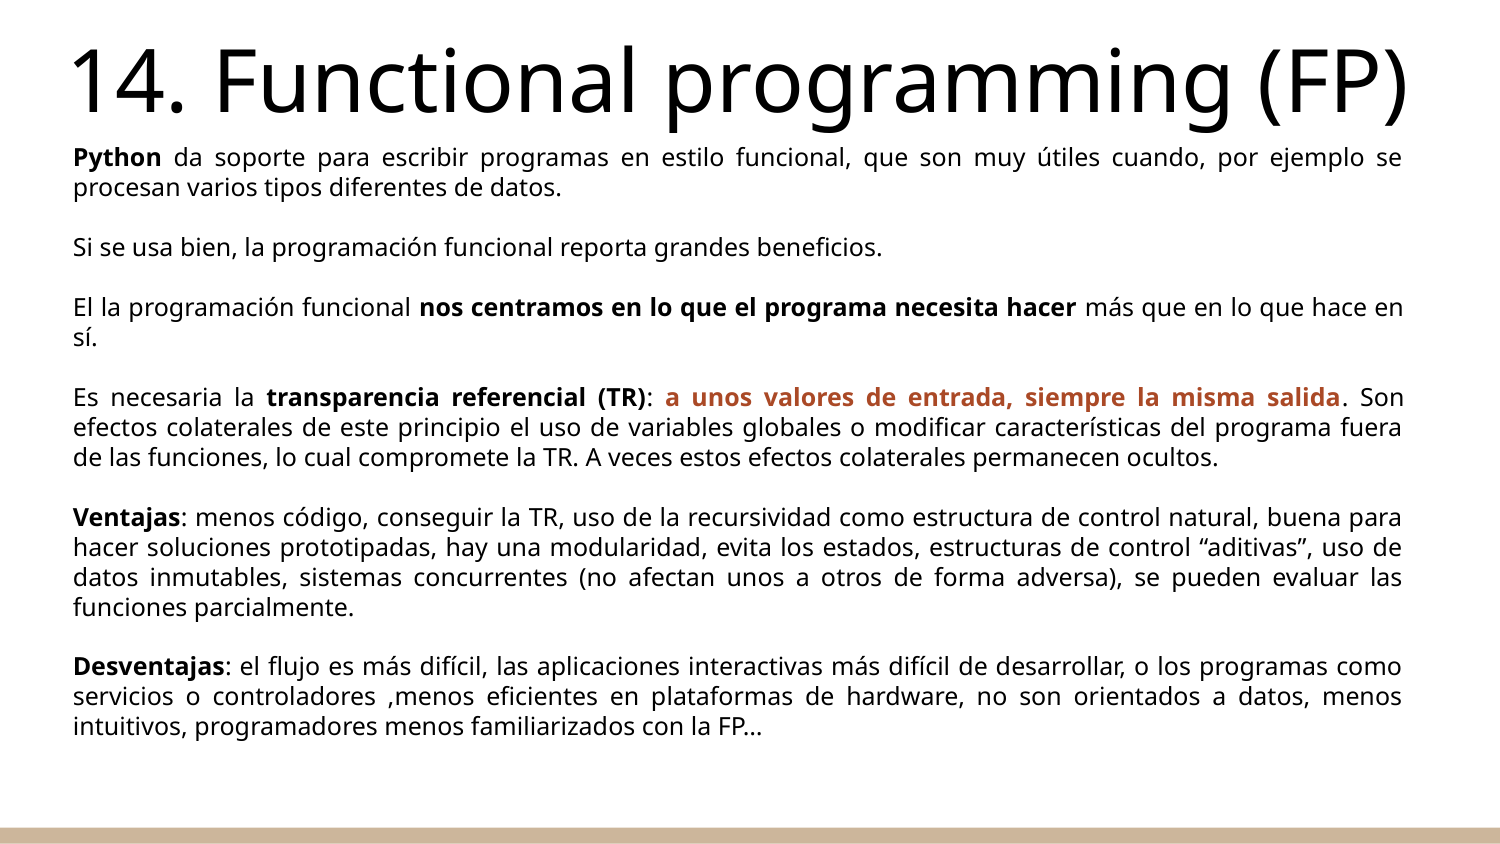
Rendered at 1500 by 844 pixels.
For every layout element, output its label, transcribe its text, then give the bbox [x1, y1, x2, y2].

text_box Python da soporte para escribir programas en estilo funcional, que son muy útiles cuando, por ejemplo se procesan varios tipos diferentes de datos. Si se usa bien, la programación funcional reporta grandes beneficios. El la programación funcional nos centramos en lo que el programa necesita hacer más que en lo que hace en sí. Es necesaria la transparencia referencial (TR): a unos valores de entrada, siempre la misma salida. Son efectos colaterales de este principio el uso de variables globales o modificar características del programa fuera de las funciones, lo cual compromete la TR. A veces estos efectos colaterales permanecen ocultos. Ventajas: menos código, conseguir la TR, uso de la recursividad como estructura de control natural, buena para hacer soluciones prototipadas, hay una modularidad, evita los estados, estructuras de control “aditivas”, uso de datos inmutables, sistemas concurrentes (no afectan unos a otros de forma adversa), se pueden evaluar las funciones parcialmente. Desventajas: el flujo es más difícil, las aplicaciones interactivas más difícil de desarrollar, o los programas como servicios o controladores ,menos eficientes en plataformas de hardware, no son orientados a datos, menos intuitivos, programadores menos familiarizados con la FP… [57, 145, 1420, 803]
title 14. Functional programming (FP) [51, 8, 1449, 146]
